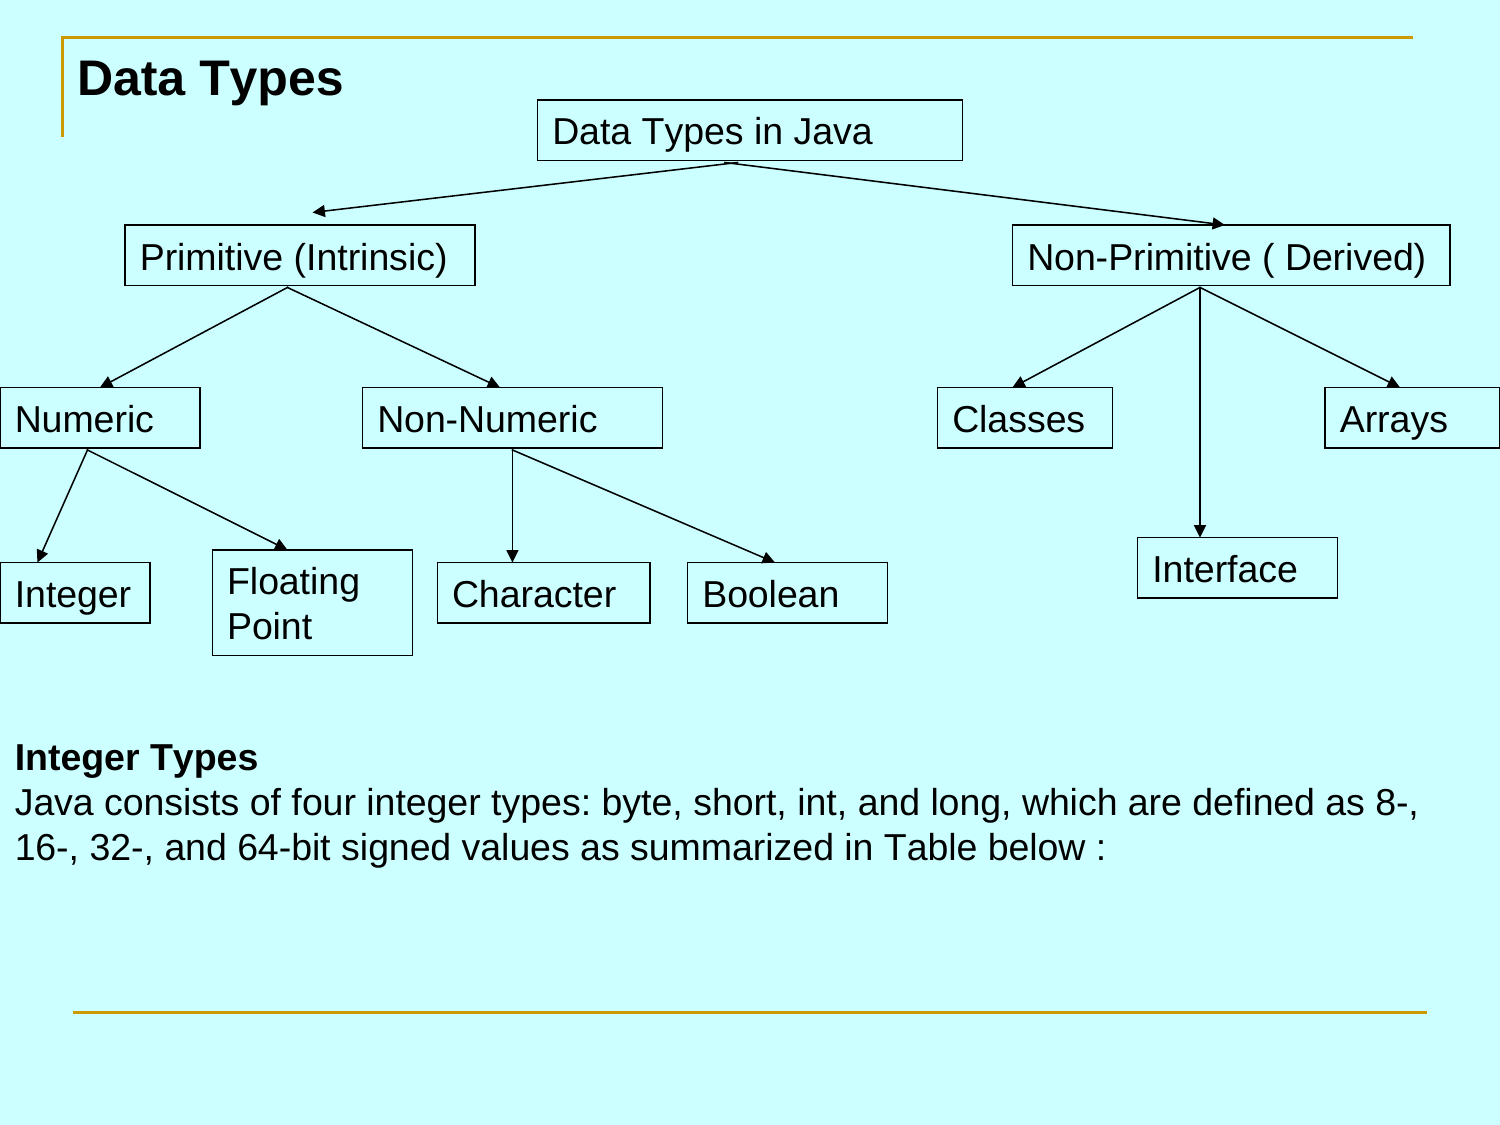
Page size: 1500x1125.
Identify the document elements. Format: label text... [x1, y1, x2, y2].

text_box Boolean [687, 562, 888, 623]
text_box Interface [1137, 537, 1338, 598]
text_box Arrays [1324, 387, 1500, 448]
text_box Integer Types Java consists of four integer types: byte, short, int, and long, which are defined as 8-, 16-, 32-, and 64-bit signed values as summarized in Table below : [0, 724, 1500, 921]
text_box Classes [937, 387, 1113, 448]
text_box Non-Primitive ( Derived) [1012, 224, 1450, 286]
text_box Floating Point [212, 549, 413, 656]
text_box Primitive (Intrinsic) [125, 224, 476, 286]
text_box Data Types [62, 37, 625, 113]
text_box Non-Numeric [362, 387, 663, 448]
text_box Integer [0, 562, 151, 623]
text_box Character [437, 562, 651, 623]
text_box Data Types in Java [537, 99, 963, 161]
text_box Numeric [0, 387, 201, 448]
